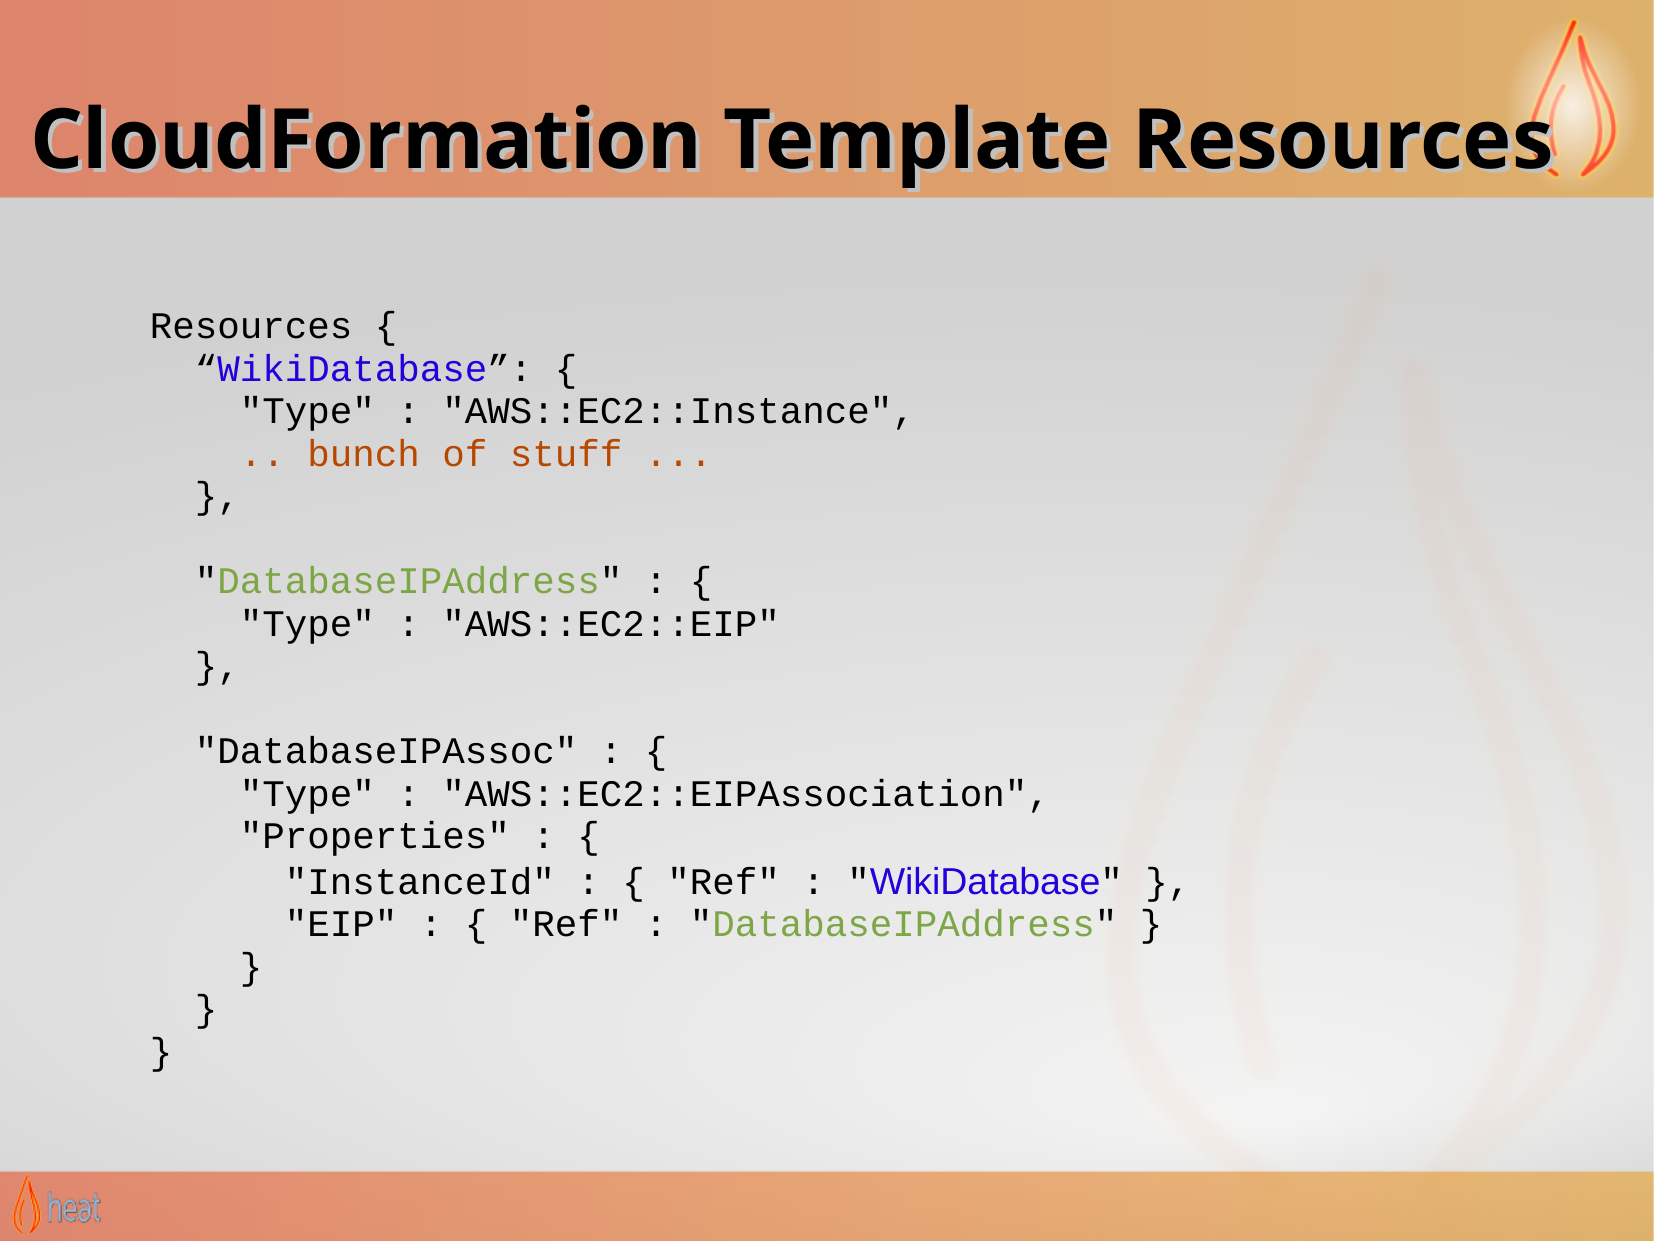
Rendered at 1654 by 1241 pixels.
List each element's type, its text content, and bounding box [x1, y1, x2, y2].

picture [0, 0, 1654, 1241]
title CloudFormation Template Resources [30, 23, 1606, 249]
text_box Resources { “WikiDatabase”: { "Type" : "AWS::EC2::Instance", .. bunch of stuff ... }, "DatabaseIPAddress" : { "Type" : "AWS::EC2::EIP" }, "DatabaseIPAssoc" : { "Type" : "AWS::EC2::EIPAssociation", "Properties" : { "InstanceId" : { "Ref" : "WikiDatabase" }, "EIP" : { "Ref" : "DatabaseIPAddress" } } } } [135, 300, 1396, 1083]
